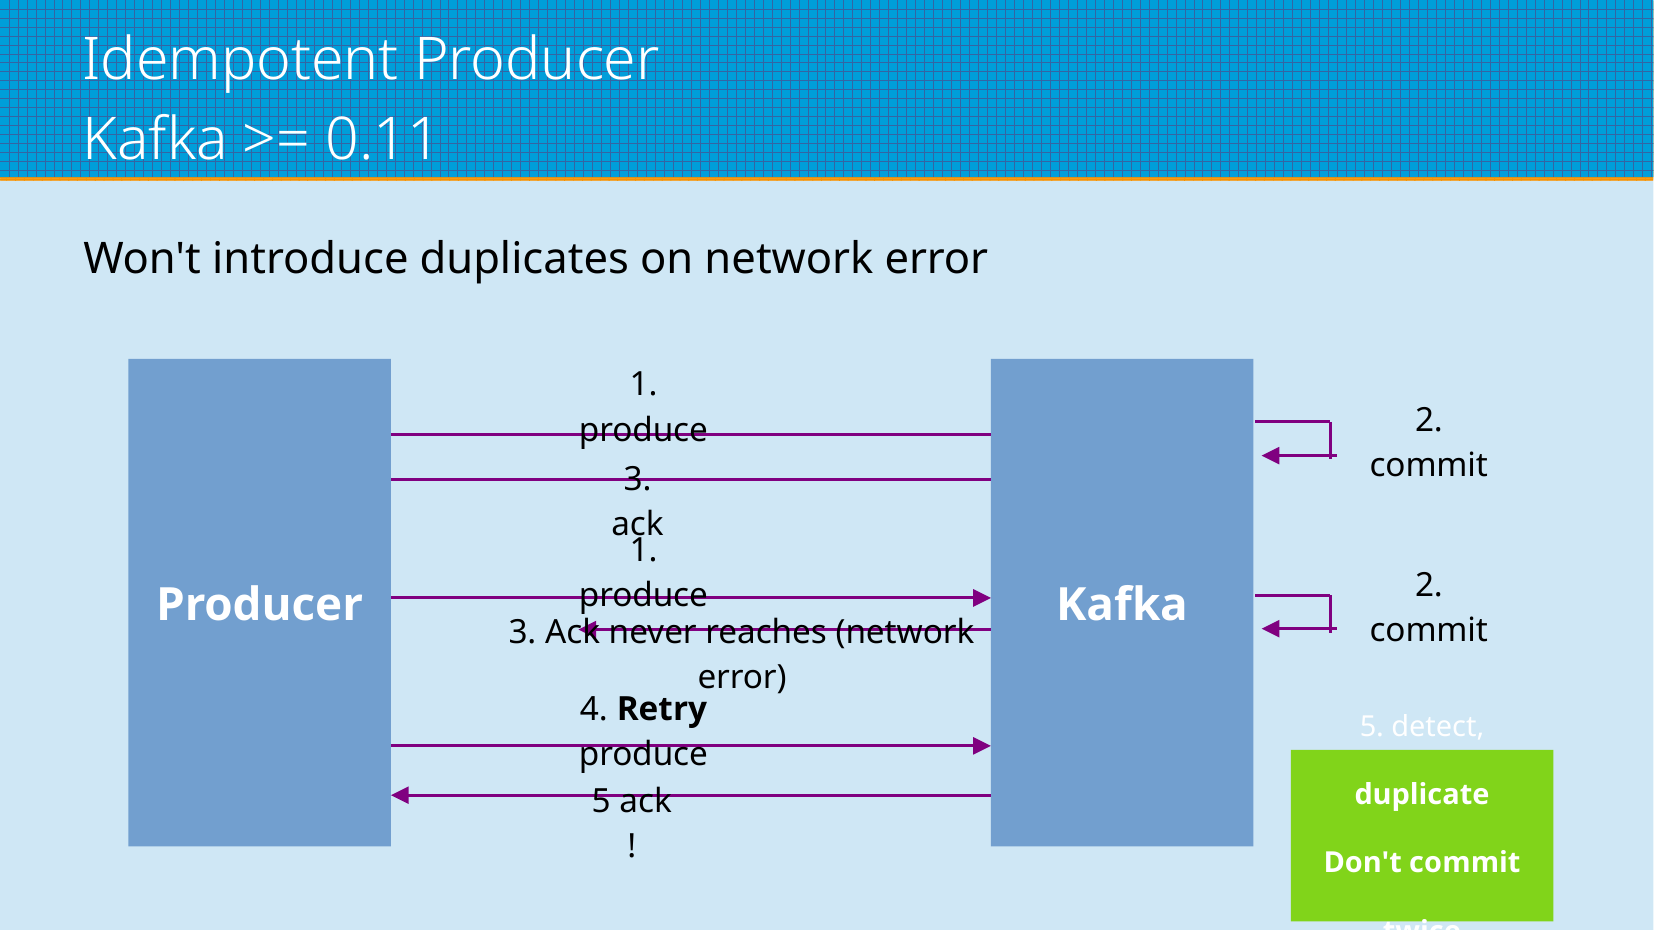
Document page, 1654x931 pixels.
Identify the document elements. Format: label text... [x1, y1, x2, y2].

text_box 3. ack [591, 457, 684, 552]
title Idempotent Producer Kafka >= 0.11 [82, 14, 1560, 178]
text_box 5 ack ! [581, 770, 682, 874]
text_box 1. produce [564, 519, 723, 602]
text_box 3. Ack never reaches (network error) [486, 602, 998, 705]
text_box Won't introduce duplicates on network error [0, 213, 1118, 326]
text_box Producer [128, 358, 391, 847]
text_box 4. Retry produce [520, 679, 767, 782]
text_box 2. commit [1353, 555, 1505, 658]
text_box 1. produce [564, 354, 723, 457]
text_box Kafka [990, 358, 1254, 847]
text_box 5. detect, duplicate Don't commit twice [1290, 749, 1554, 922]
text_box 2. commit [1353, 389, 1505, 493]
